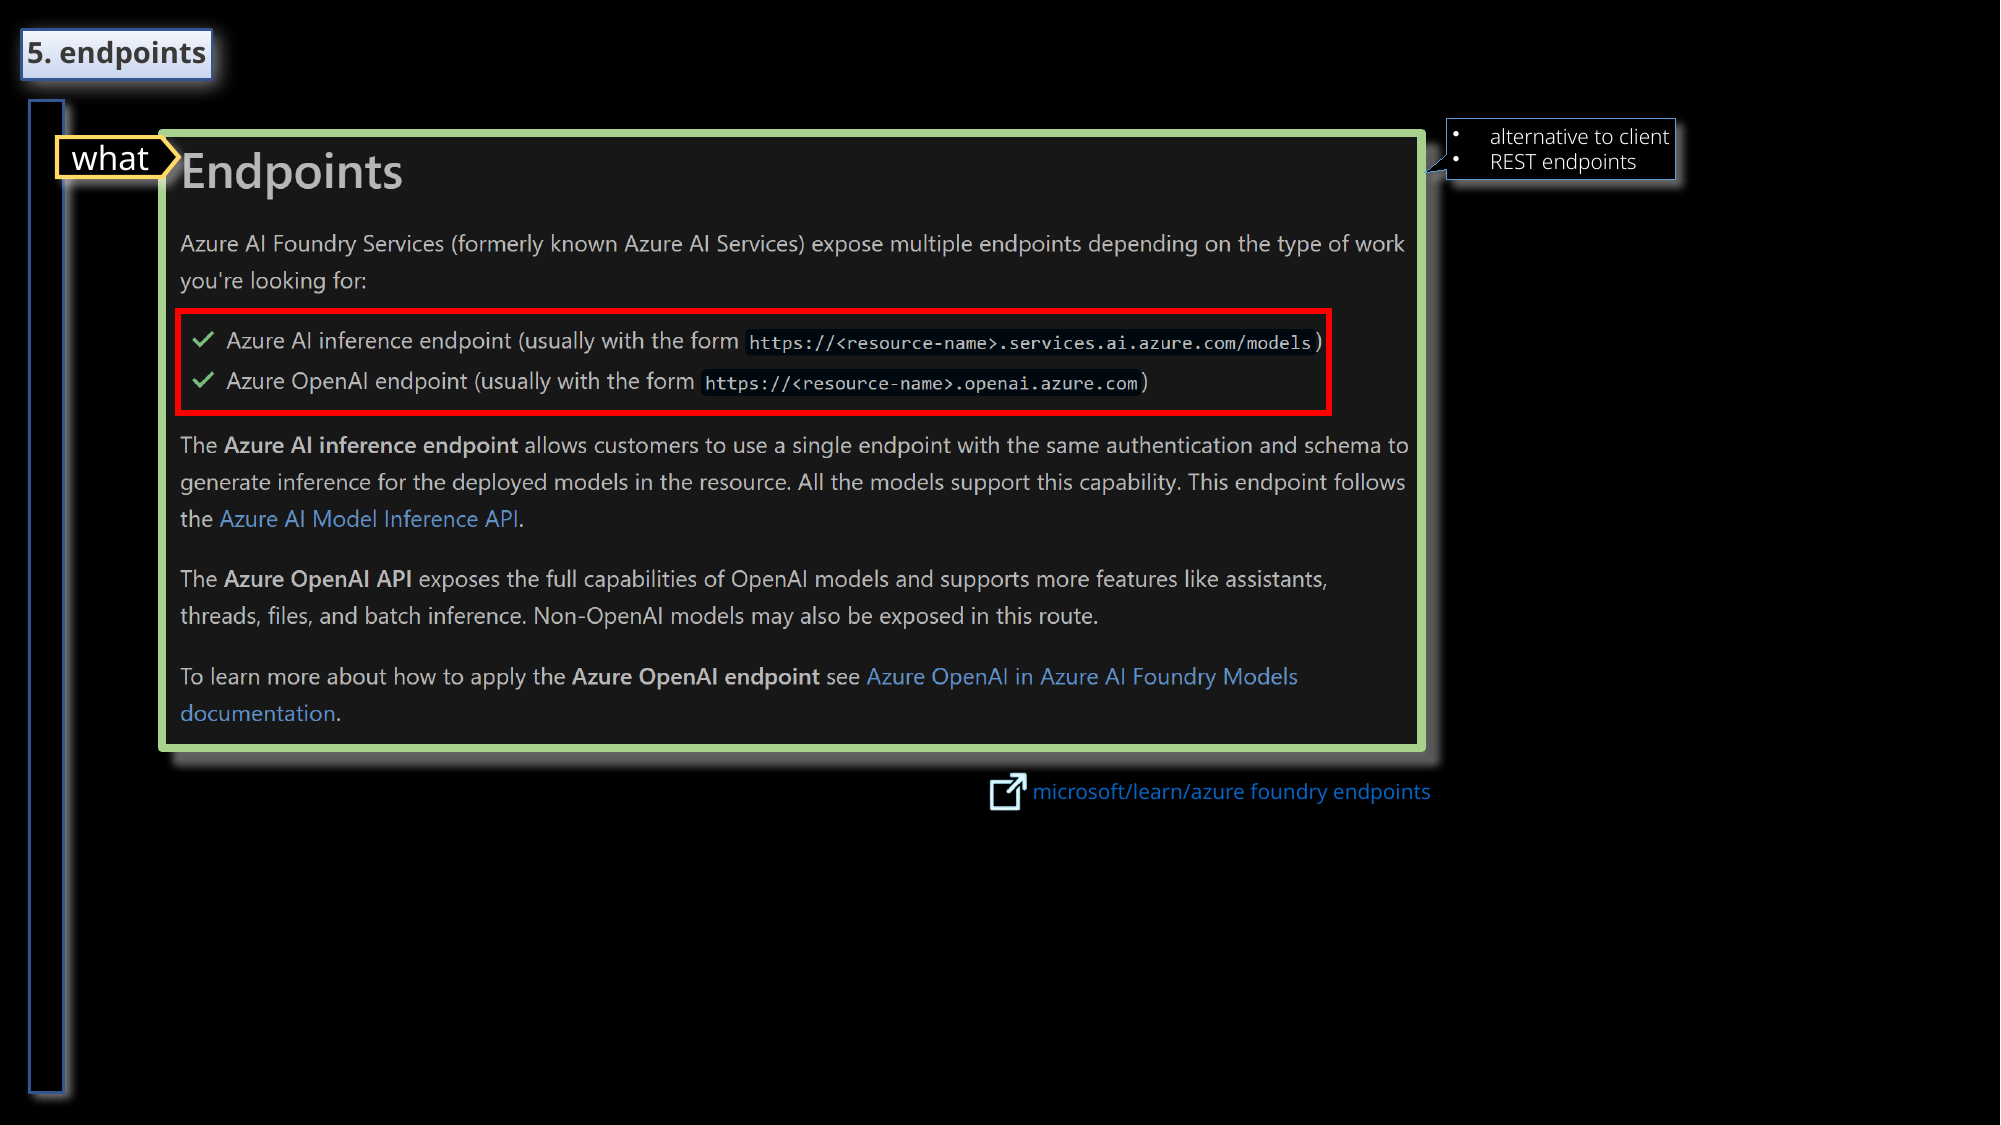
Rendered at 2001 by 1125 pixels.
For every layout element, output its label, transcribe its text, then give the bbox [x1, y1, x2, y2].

picture [985, 768, 1031, 815]
text_box [29, 100, 64, 1093]
text_box what [56, 137, 179, 178]
text_box microsoft/learn/azure foundry endpoints [1031, 770, 1446, 815]
text_box alternative to client REST endpoints [1424, 118, 1676, 180]
title 5. endpoints [29, 29, 205, 80]
picture [166, 137, 1418, 744]
